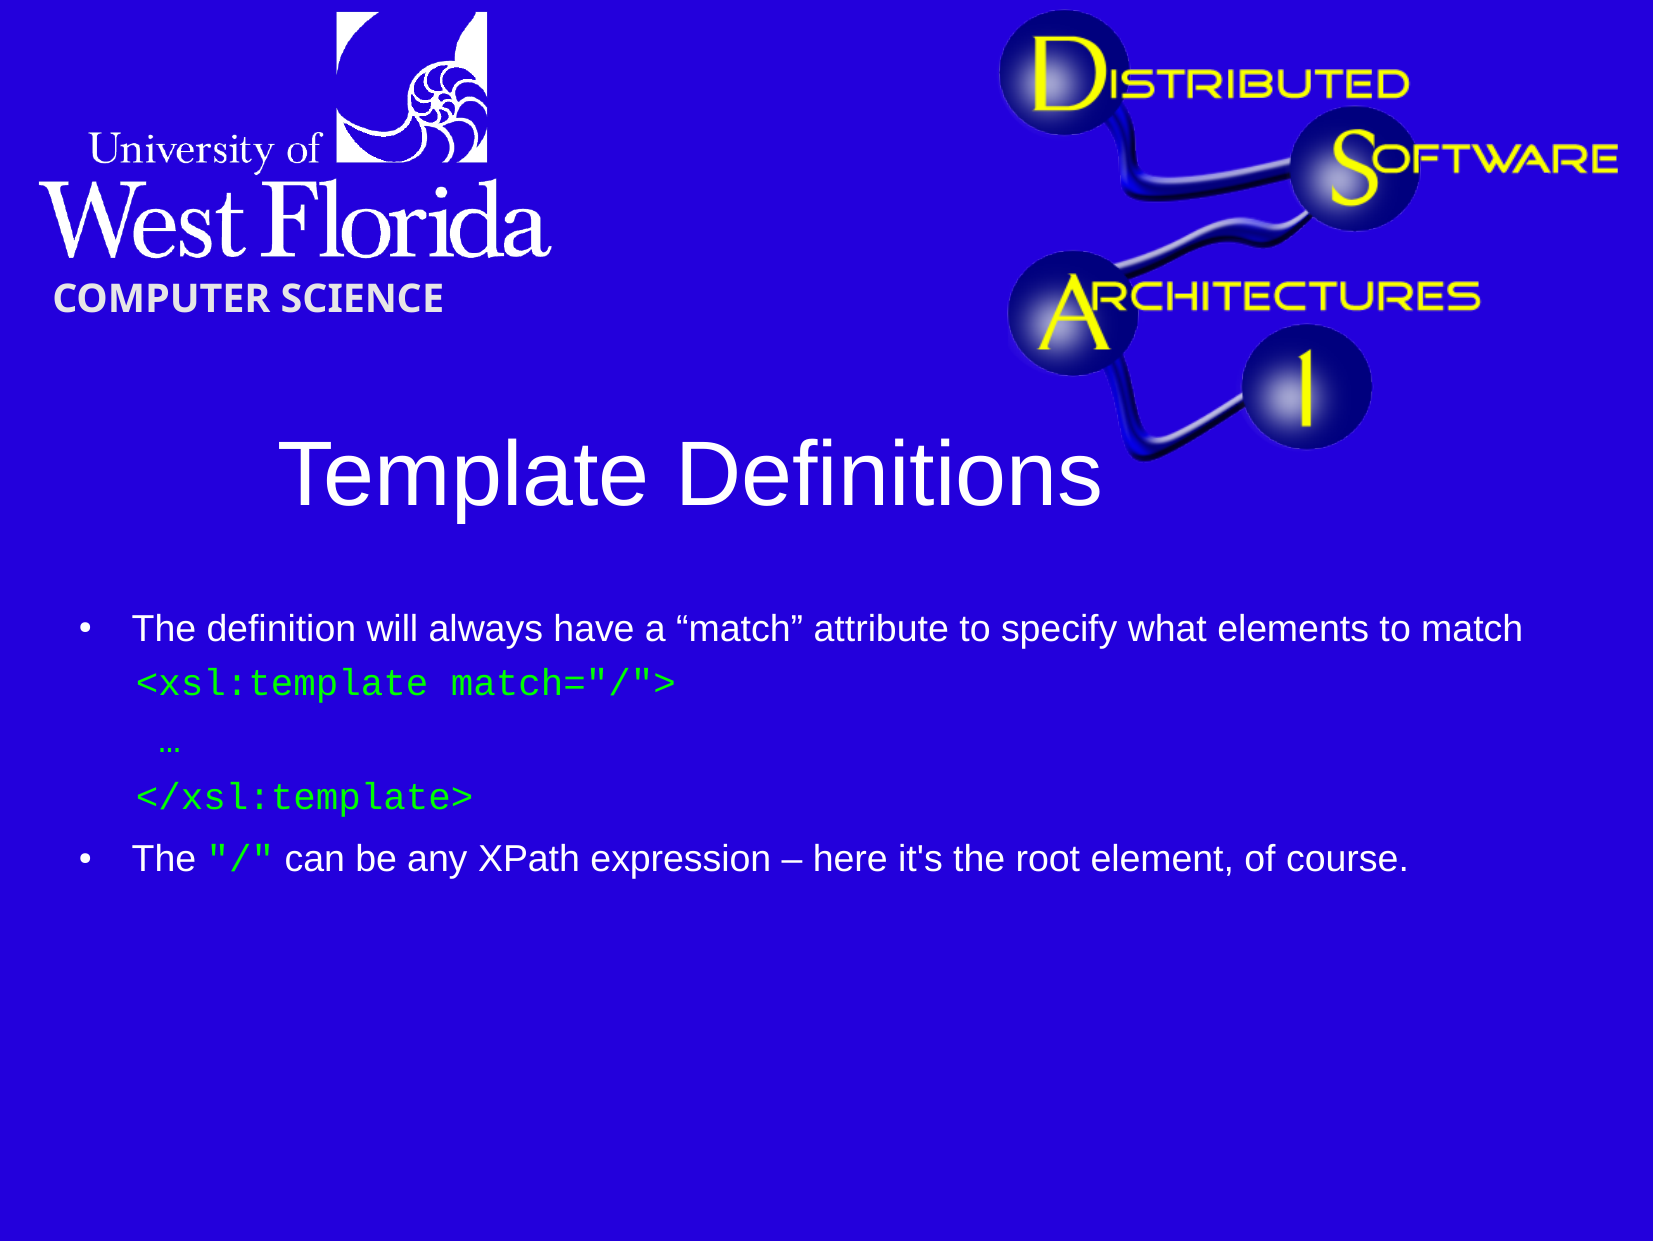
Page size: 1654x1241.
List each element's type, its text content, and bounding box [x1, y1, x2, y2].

text_box The definition will always have a “match” attribute to specify what elements to match <xsl:template match="/"> … </xsl:template> The "/" can be any XPath expression – here it's the root element, of course. [46, 600, 1653, 1169]
picture [910, 0, 1653, 506]
text_box COMPUTER SCIENCE [37, 262, 563, 334]
picture [37, 0, 559, 262]
title Template Definitions [0, 374, 1351, 563]
